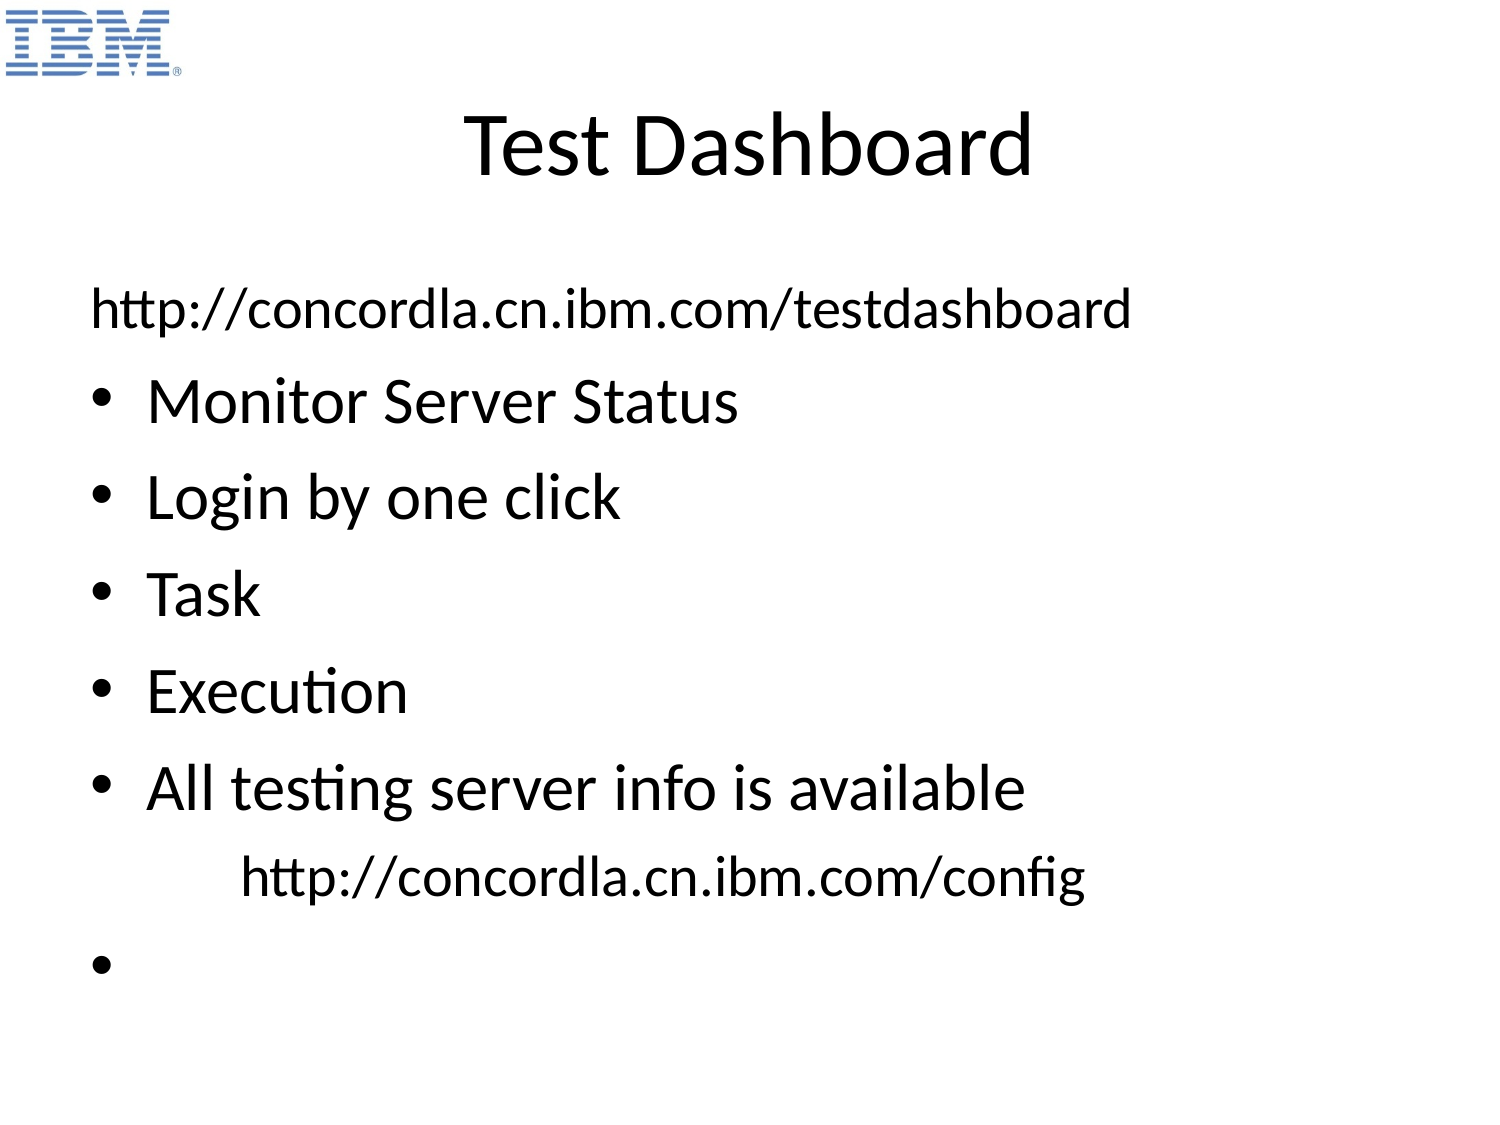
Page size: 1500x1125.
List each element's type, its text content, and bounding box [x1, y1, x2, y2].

title Test Dashboard [75, 45, 1426, 233]
list http://concordla.cn.ibm.com/testdashboard Monitor Server Status Login by one click Task Execution All testing server info is available http://concordla.cn.ibm.com/config [75, 262, 1426, 1005]
